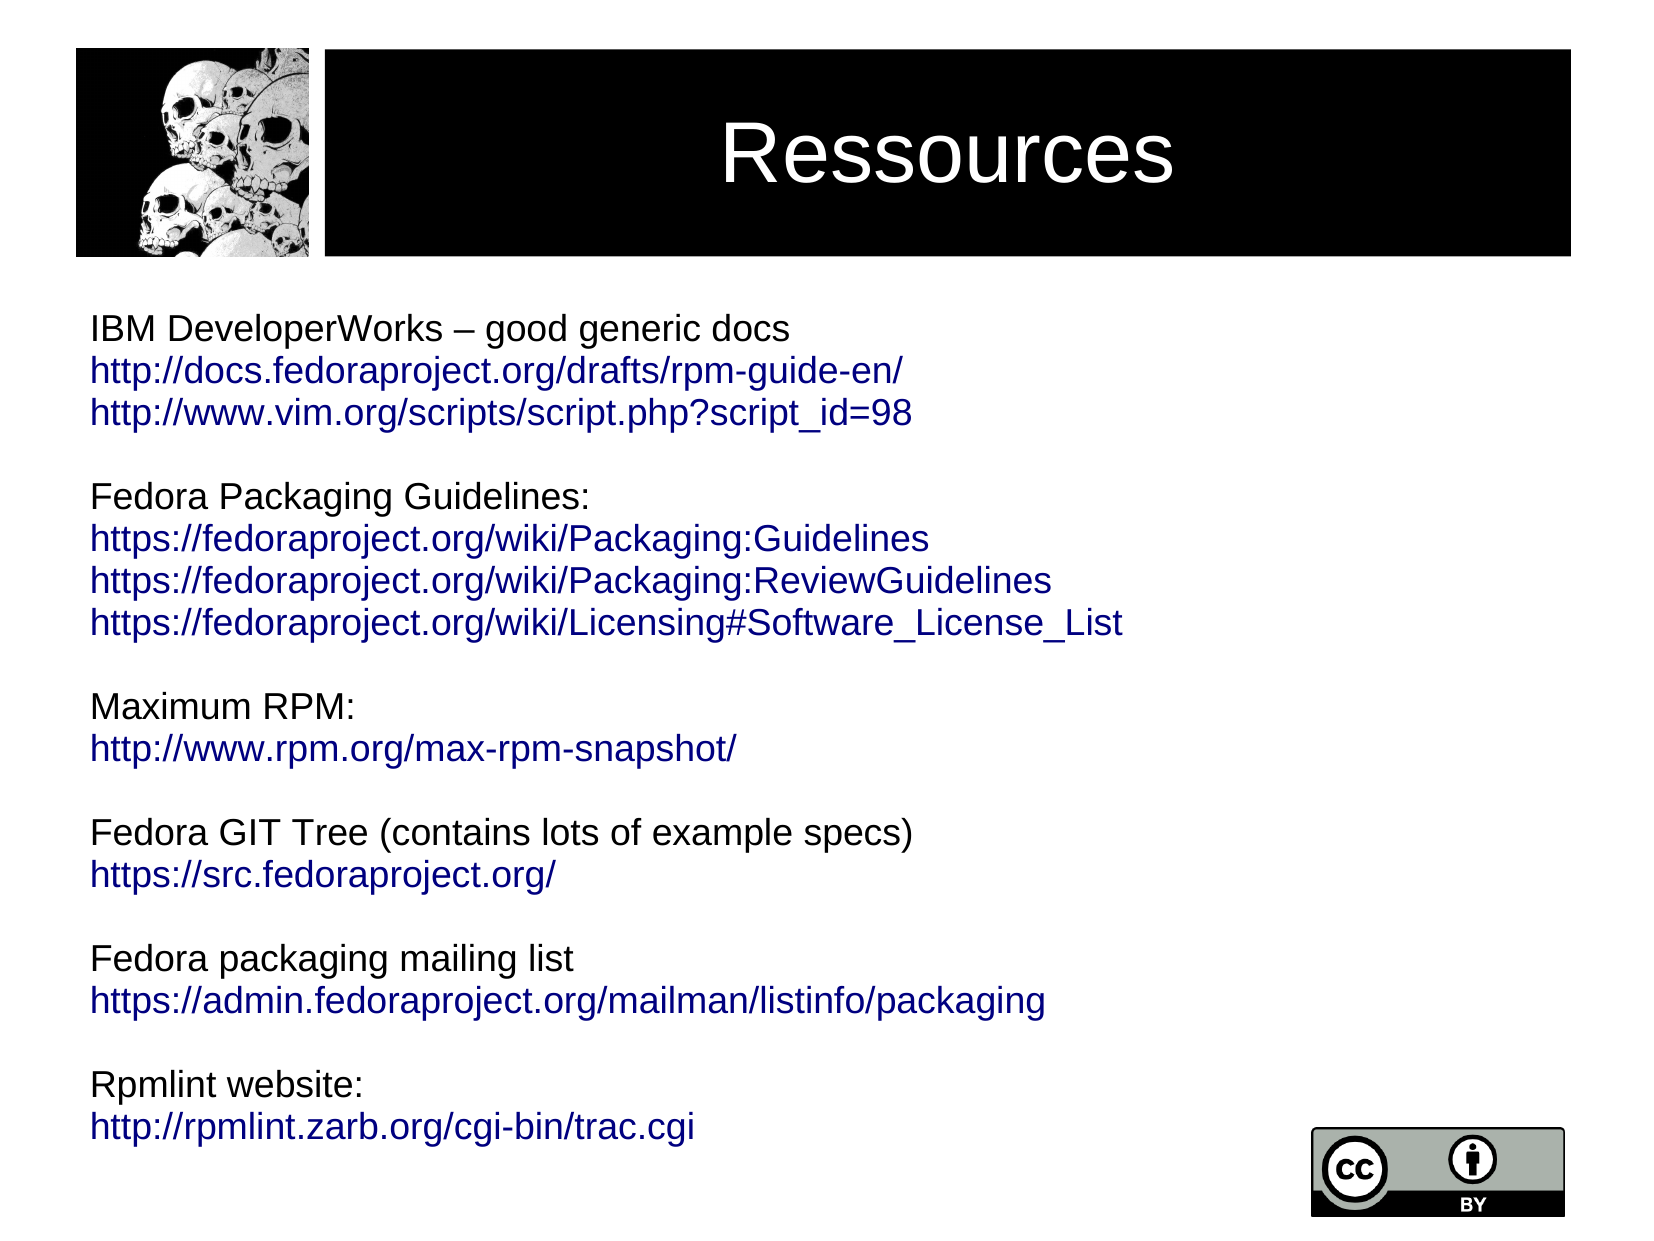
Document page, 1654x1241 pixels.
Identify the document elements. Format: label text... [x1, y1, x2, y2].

title Ressources [324, 49, 1571, 257]
text_box IBM DeveloperWorks – good generic docs http://docs.fedoraproject.org/drafts/rpm-guide-en/ http://www.vim.org/scripts/script.php?script_id=98 Fedora Packaging Guidelines: https://fedoraproject.org/wiki/Packaging:Guidelines https://fedoraproject.org/wiki/Packaging:ReviewGuidelines https://fedoraproject.org/wiki/Licensing#Software_License_List Maximum RPM: http://www.rpm.org/max-rpm-snapshot/ Fedora GIT Tree (contains lots of example specs) https://src.fedoraproject.org/ Fedora packaging mailing list https://admin.fedoraproject.org/mailman/listinfo/packaging Rpmlint website: http://rpmlint.zarb.org/cgi-bin/trac.cgi [75, 300, 1576, 1155]
picture [76, 48, 309, 257]
picture [1311, 1155, 1565, 1217]
